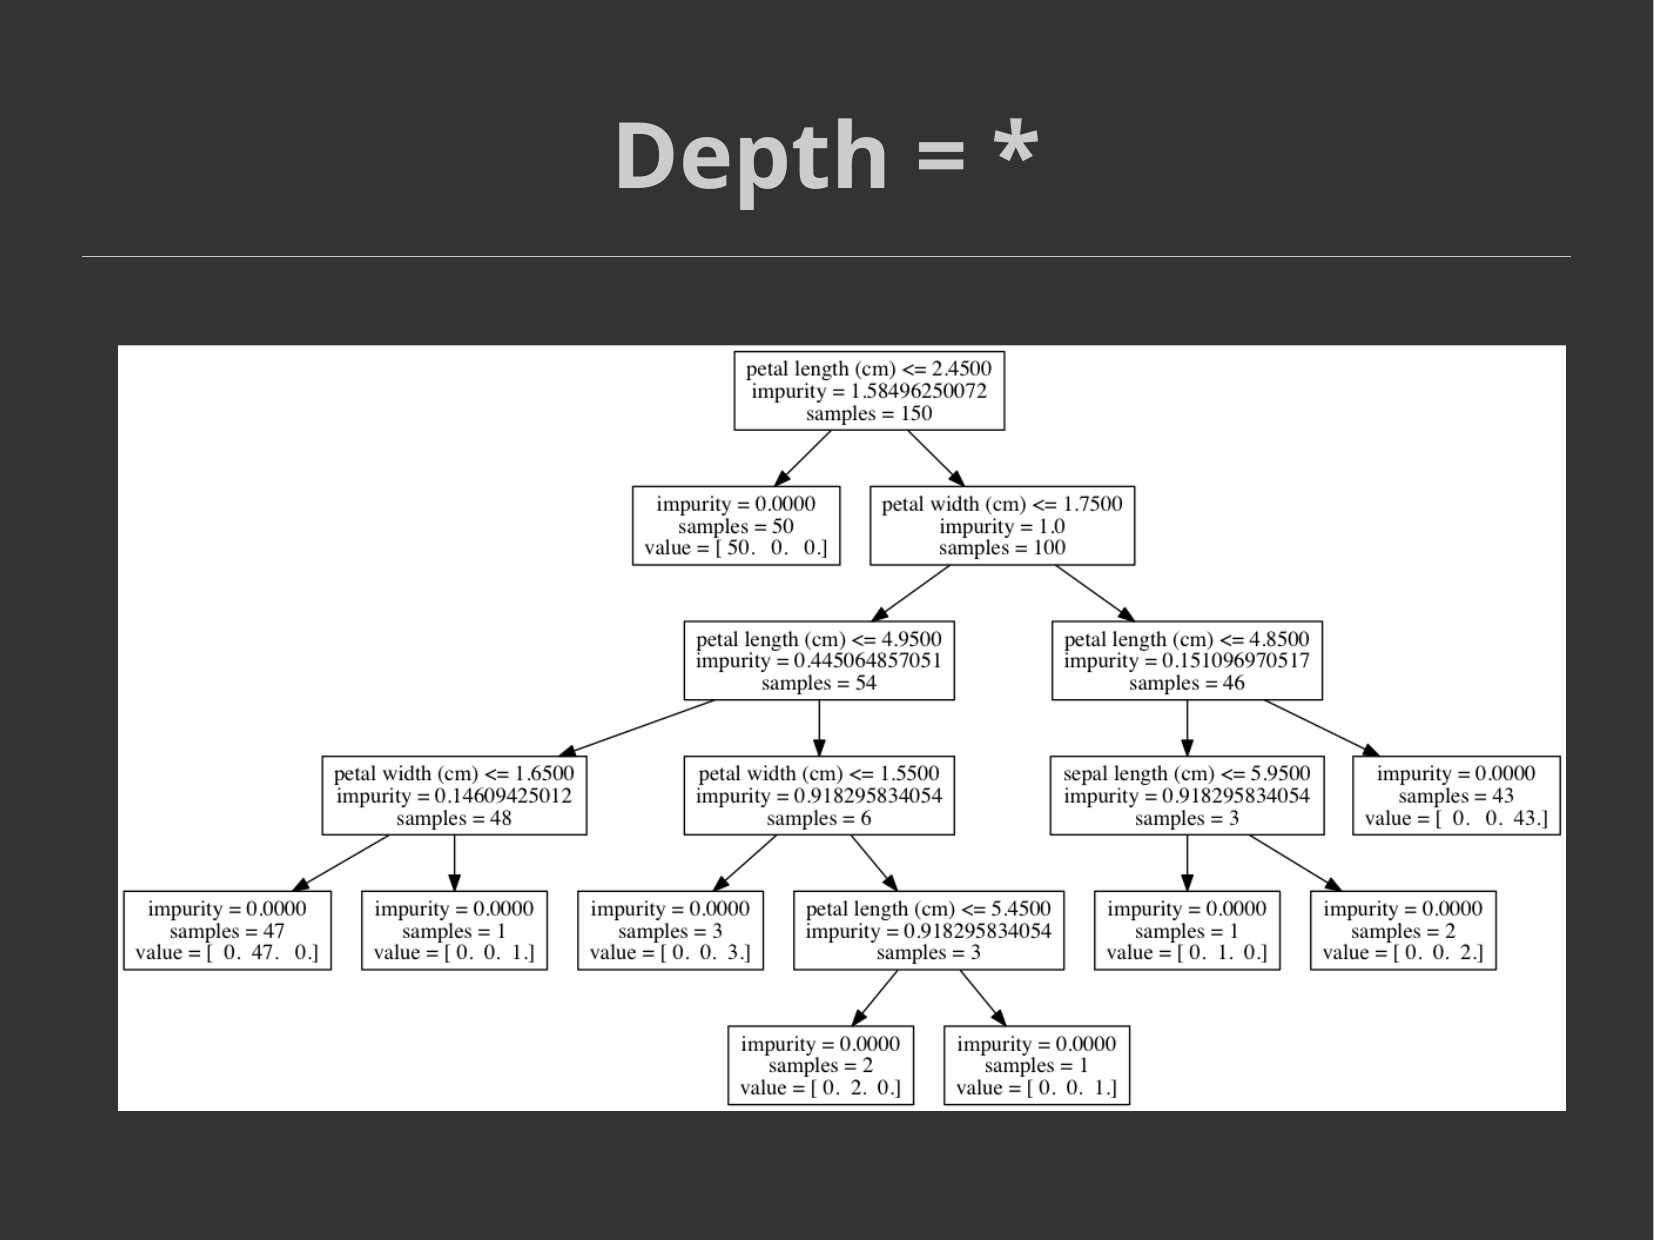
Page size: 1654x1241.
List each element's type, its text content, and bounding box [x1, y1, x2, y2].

picture [118, 345, 1566, 1111]
title Depth = * [82, 49, 1571, 257]
